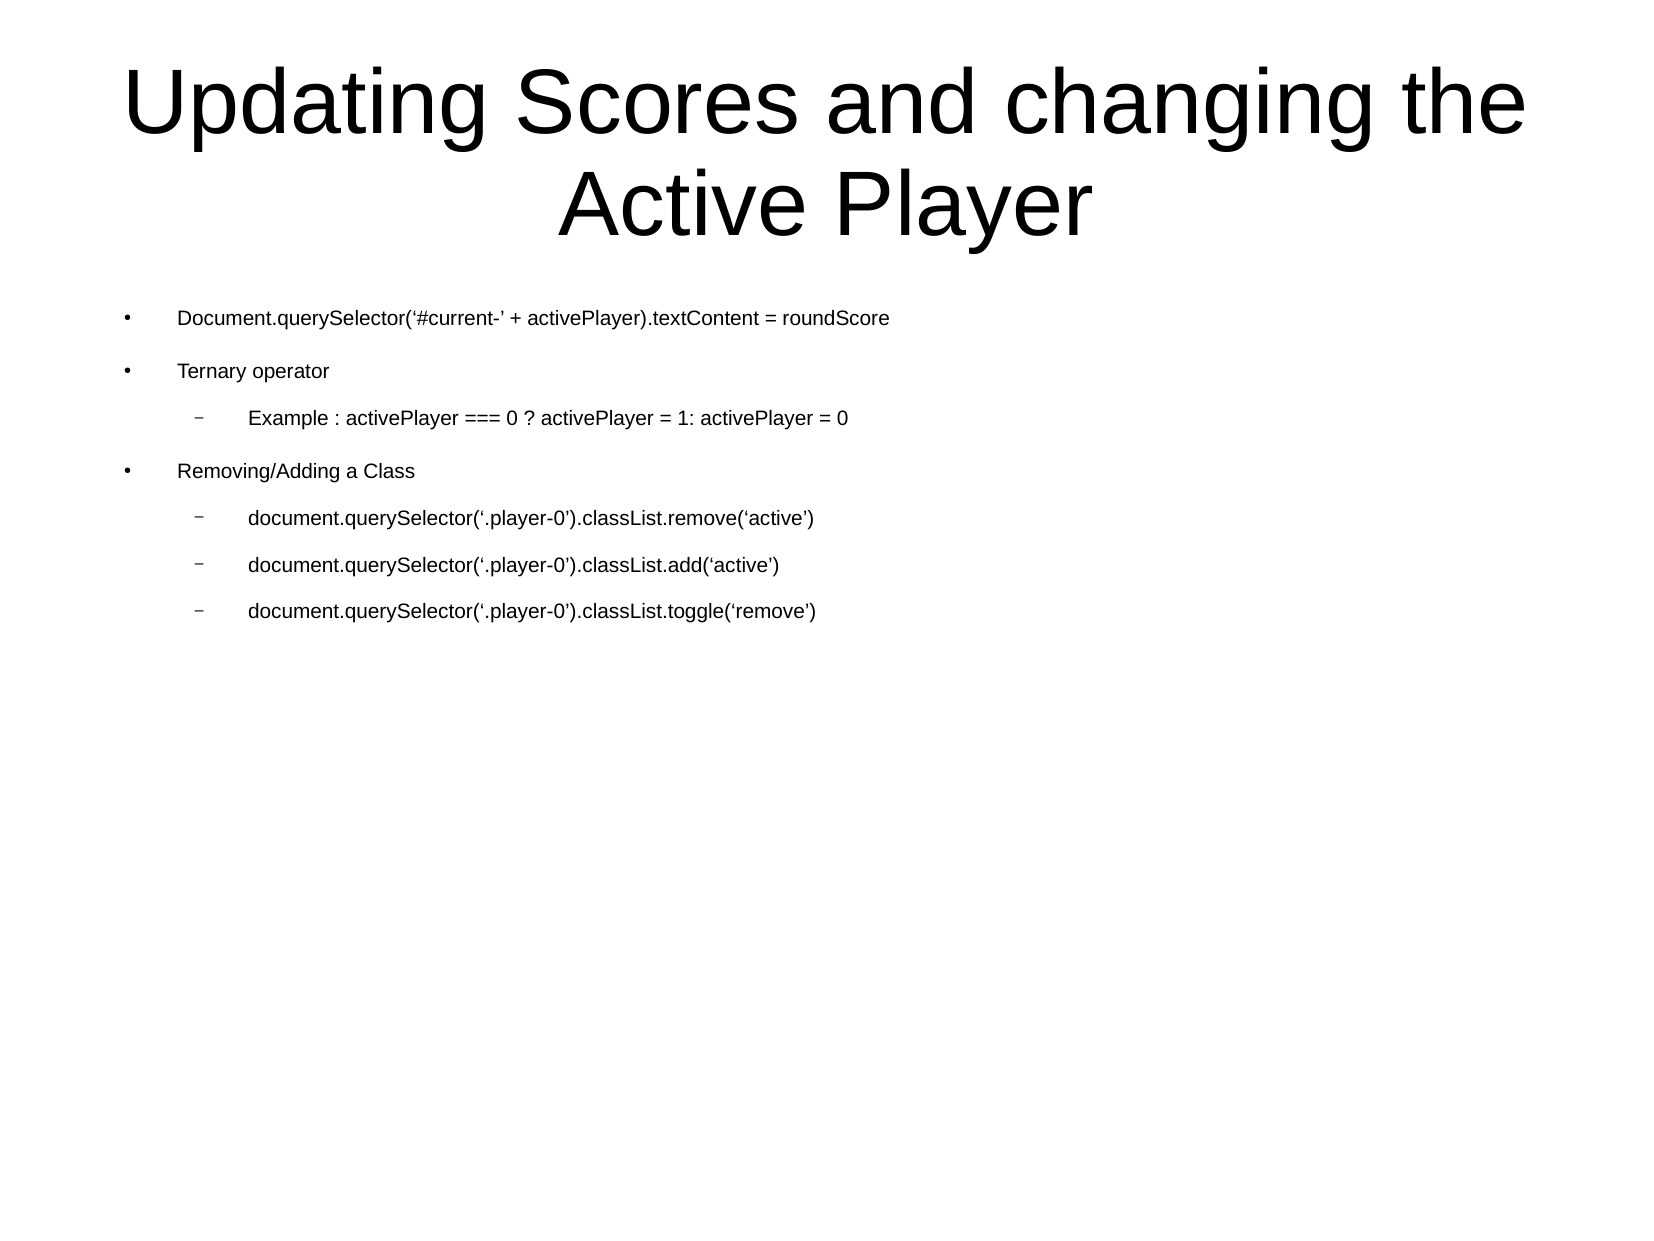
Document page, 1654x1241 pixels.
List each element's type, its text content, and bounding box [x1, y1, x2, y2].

list Document.querySelector(‘#current-’ + activePlayer).textContent = roundScore Ternary operator Example : activePlayer === 0 ? activePlayer = 1: activePlayer = 0 Removing/Adding a Class document.querySelector(‘.player-0’).classList.remove(‘active’) document.querySelector(‘.player-0’).classList.add(‘active’) document.querySelector(‘.player-0’).classList.toggle(‘remove’) [106, 307, 1583, 1222]
title Updating Scores and changing the Active Player [82, 49, 1571, 257]
